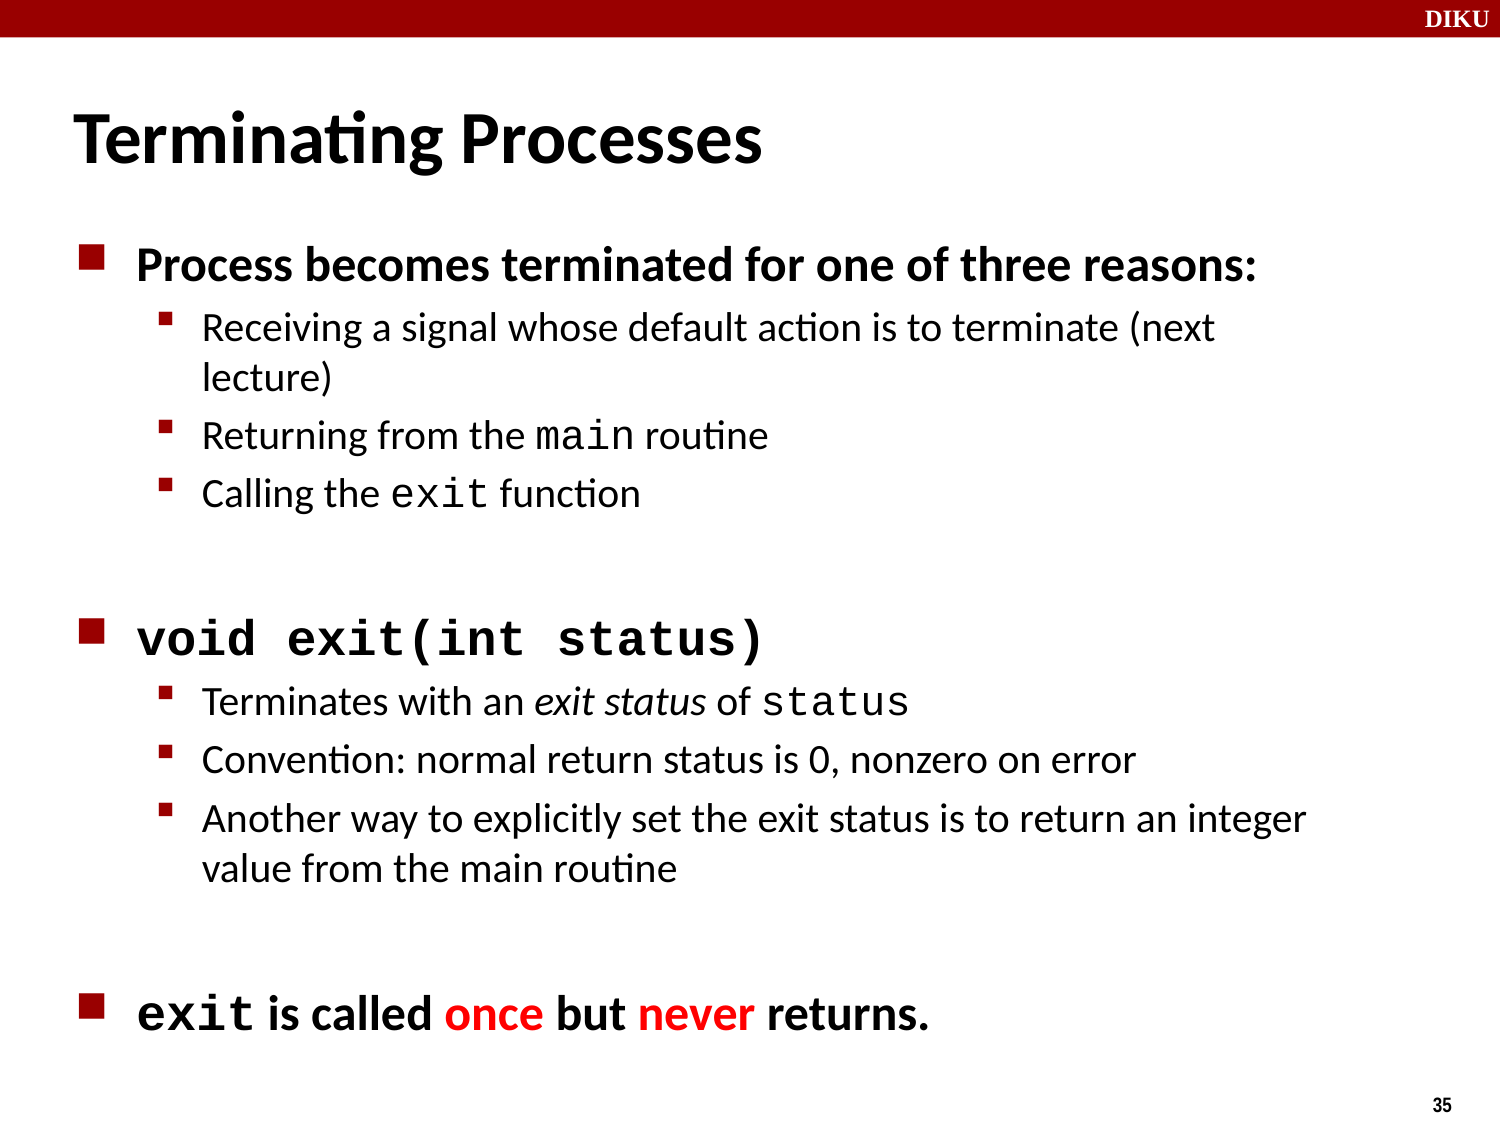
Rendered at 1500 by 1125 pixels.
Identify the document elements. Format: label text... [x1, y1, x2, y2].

list Process becomes terminated for one of three reasons: Receiving a signal whose default action is to terminate (next lecture) Returning from the main routine Calling the exit function void exit(int status) Terminates with an exit status of status Convention: normal return status is 0, nonzero on error Another way to explicitly set the exit status is to return an integer value from the main routine exit is called once but never returns. [65, 223, 1361, 1059]
title Terminating Processes [58, 71, 1304, 197]
